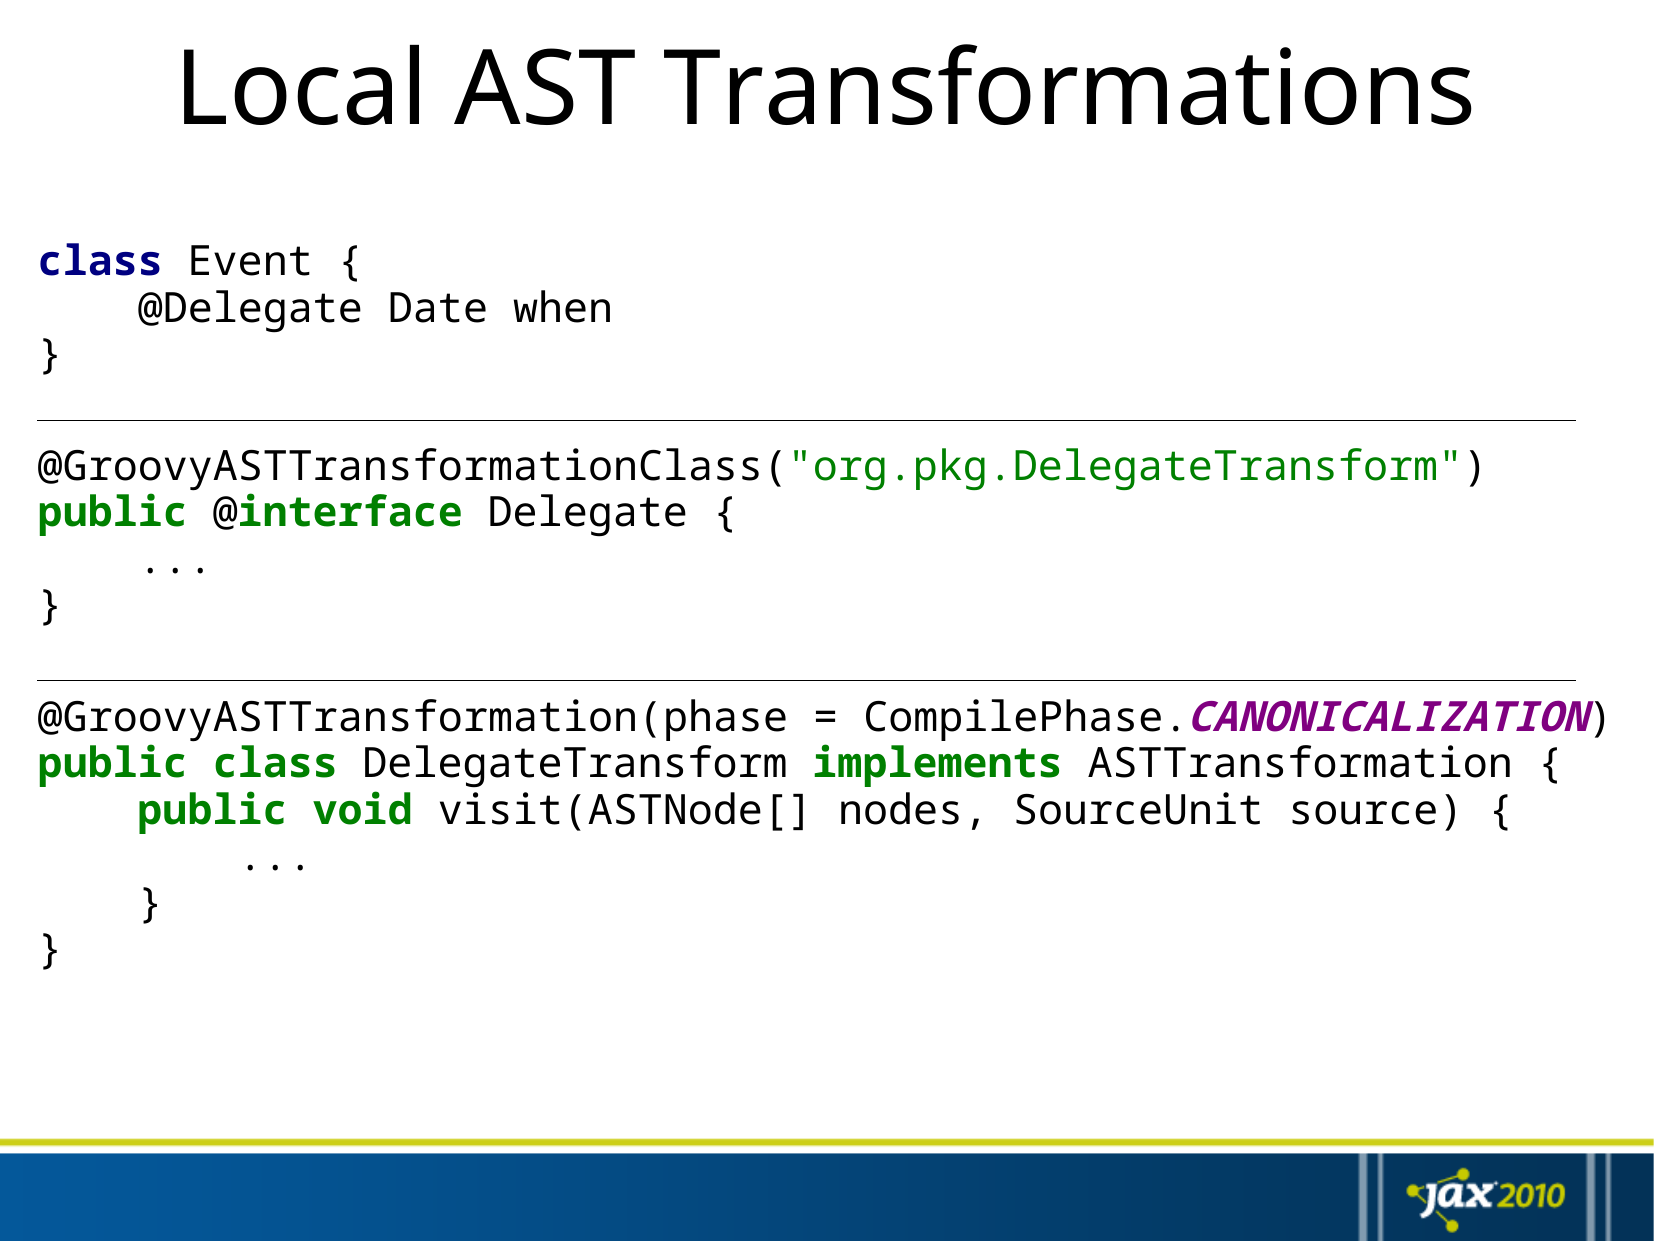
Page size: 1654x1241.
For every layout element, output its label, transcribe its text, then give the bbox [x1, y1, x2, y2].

picture [0, 0, 1654, 1241]
title Local AST Transformations [82, 24, 1571, 149]
text_box class Event { @Delegate Date when } @GroovyASTTransformationClass("org.pkg.DelegateTransform") public @interface Delegate { ... } @GroovyASTTransformation(phase = CompilePhase.CANONICALIZATION) public class DelegateTransform implements ASTTransformation { public void visit(ASTNode[] nodes, SourceUnit source) { ... } } [22, 231, 1631, 1094]
